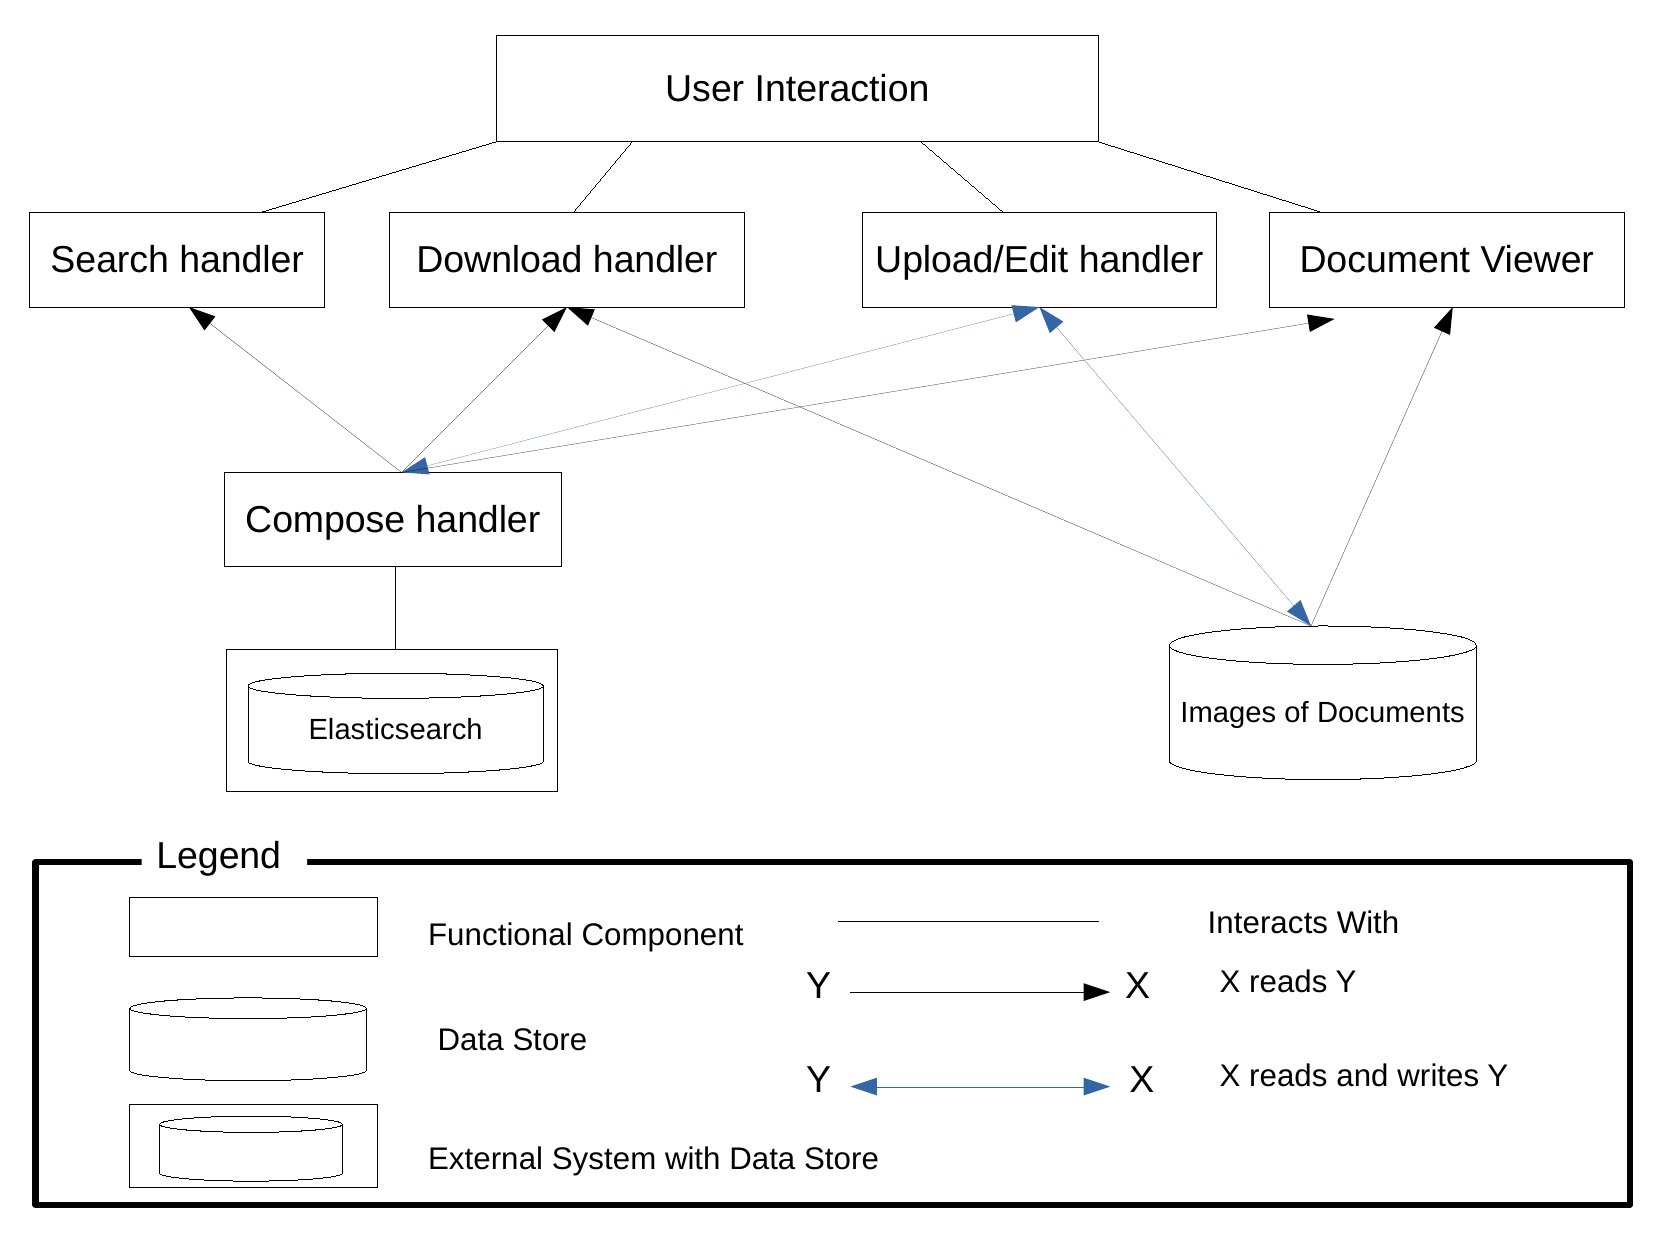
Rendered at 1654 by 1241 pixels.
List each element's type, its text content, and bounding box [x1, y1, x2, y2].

text_box Compose handler [224, 472, 562, 567]
text_box Document Viewer [1269, 212, 1625, 308]
text_box Upload/Edit handler [862, 212, 1217, 308]
text_box [35, 862, 1630, 1205]
text_box Legend [141, 826, 308, 884]
text_box Images of Documents [1169, 647, 1477, 780]
text_box External System with Data Store [413, 1133, 910, 1182]
text_box User Interaction [496, 35, 1099, 142]
text_box Elasticsearch [248, 687, 544, 774]
text_box Download handler [389, 212, 745, 308]
text_box Search handler [29, 212, 325, 308]
